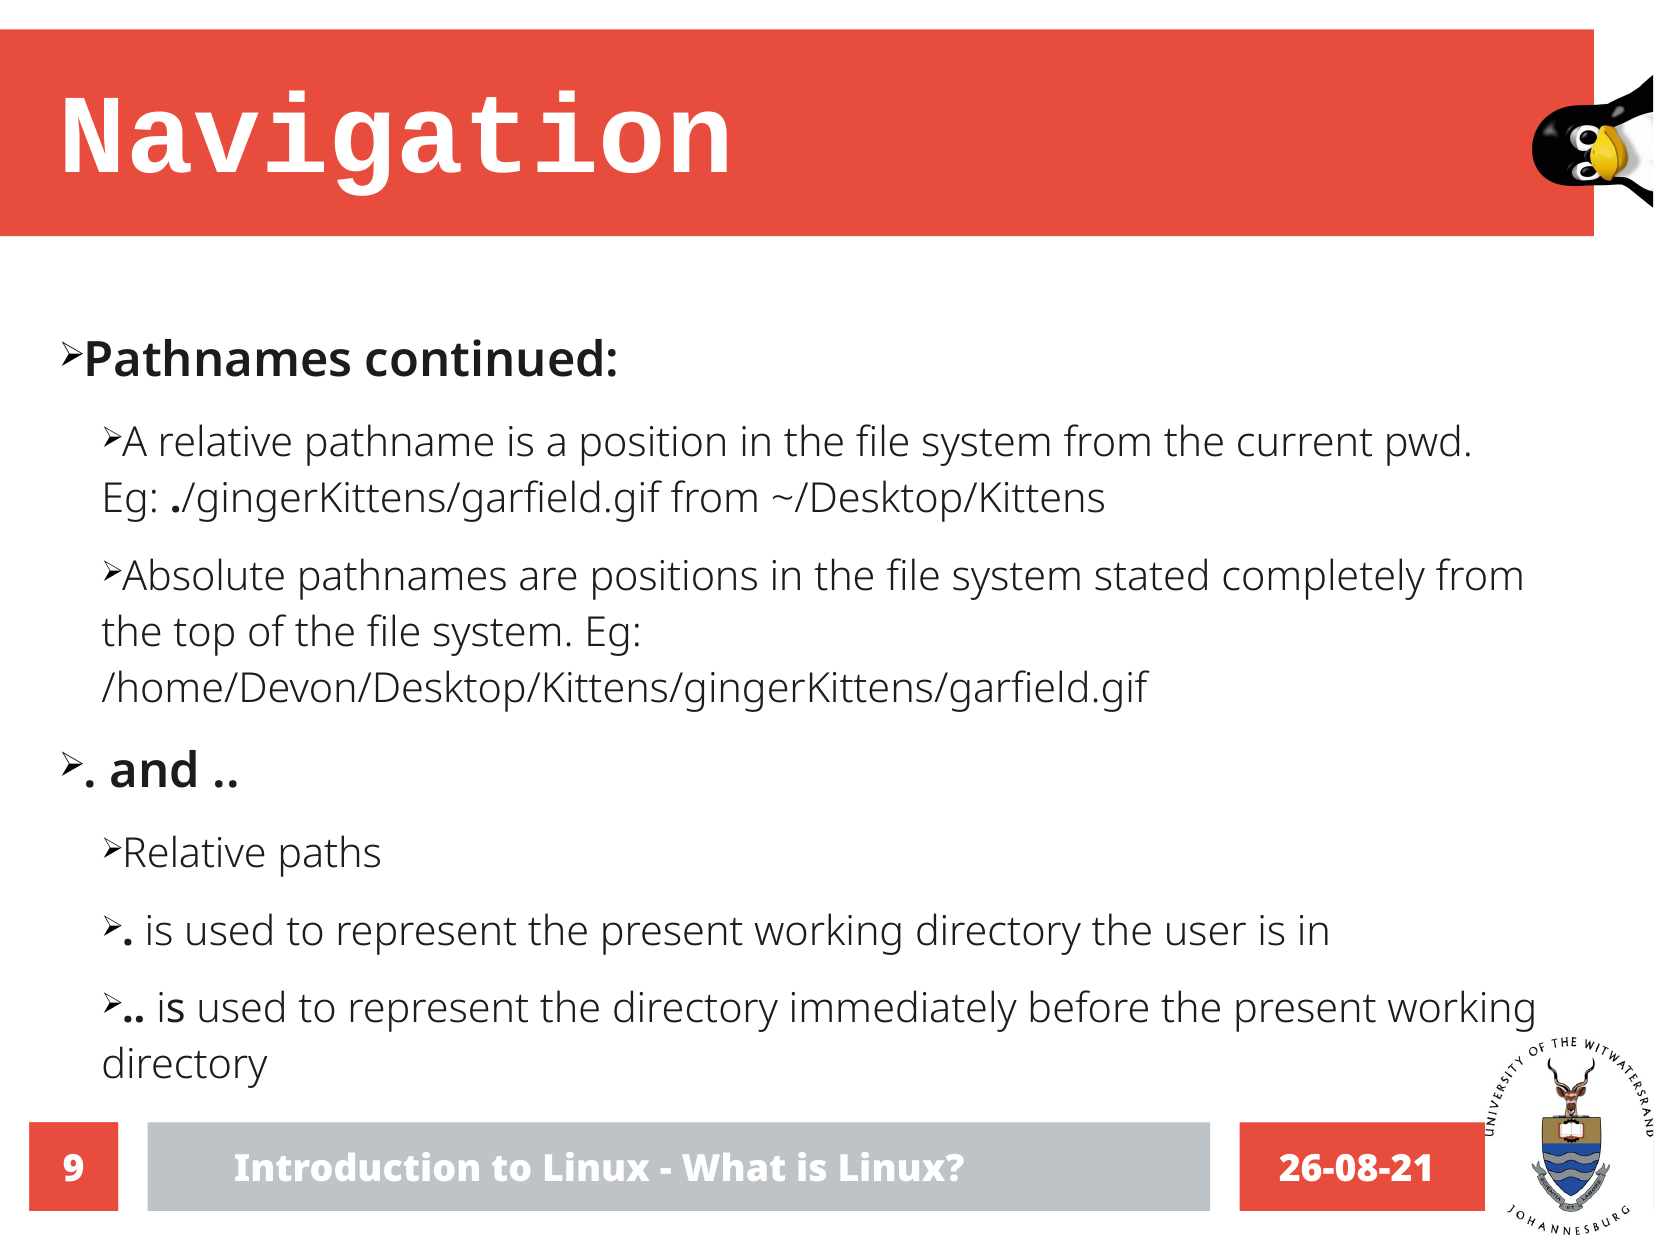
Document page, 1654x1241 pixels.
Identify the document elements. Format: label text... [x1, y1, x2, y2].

picture [1485, 1037, 1654, 1235]
title Navigation [58, 59, 1594, 207]
picture [1515, 24, 1654, 276]
list Pathnames continued: A relative pathname is a position in the file system from the current pwd. Eg: ./gingerKittens/garfield.gif from ~/Desktop/Kittens Absolute pathnames are positions in the file system stated completely from the top of the file system. Eg: /home/Devon/Desktop/Kittens/gingerKittens/garfield.gif . and .. Relative paths . is used to represent the present working directory the user is in .. is used to represent the directory immediately before the present working directory [58, 324, 1565, 1093]
